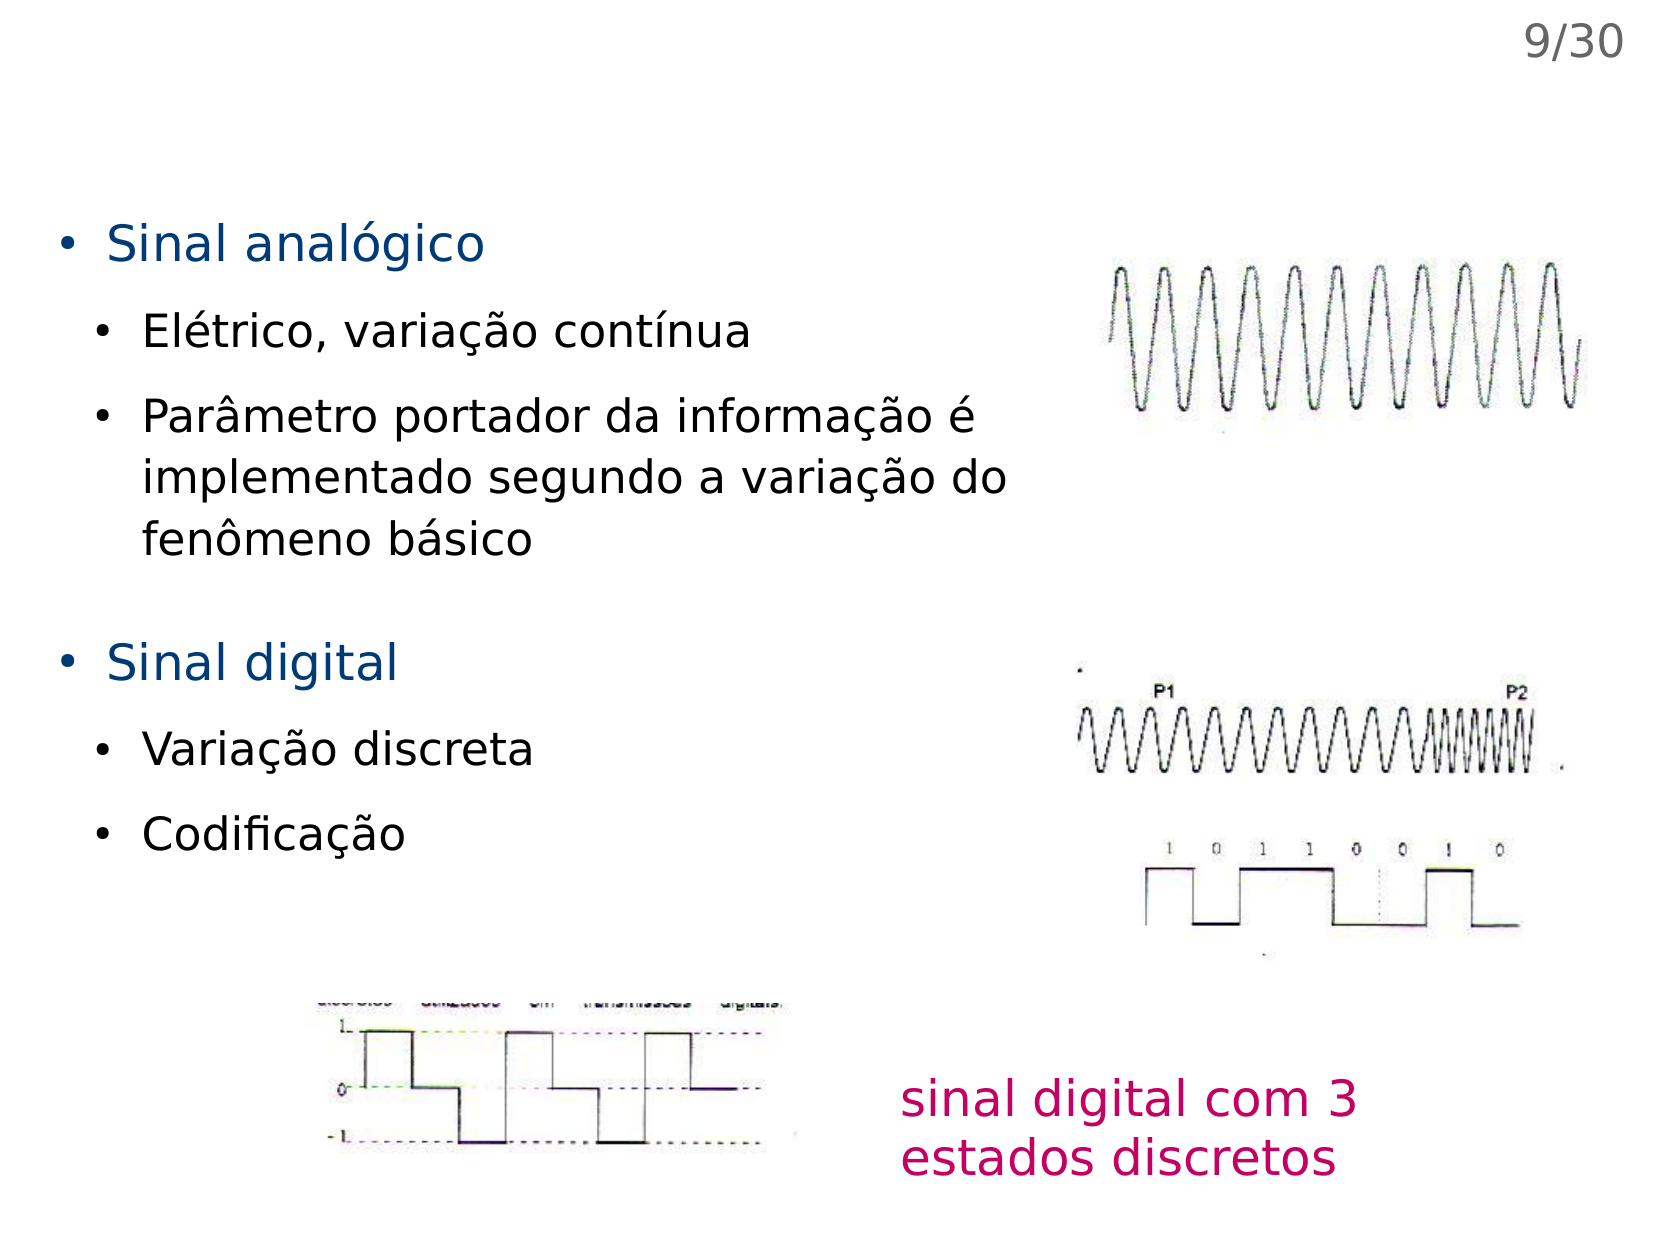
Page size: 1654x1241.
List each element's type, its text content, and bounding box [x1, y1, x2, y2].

picture [1050, 649, 1595, 973]
text_box sinal digital com 3 estados discretos [885, 1062, 1418, 1195]
picture [253, 1003, 798, 1168]
picture [1062, 233, 1638, 443]
list Sinal analógico Elétrico, variação contínua Parâmetro portador da informação é implementado segundo a variação do fenômeno básico Sinal digital Variação discreta Codificação [59, 206, 1123, 1211]
